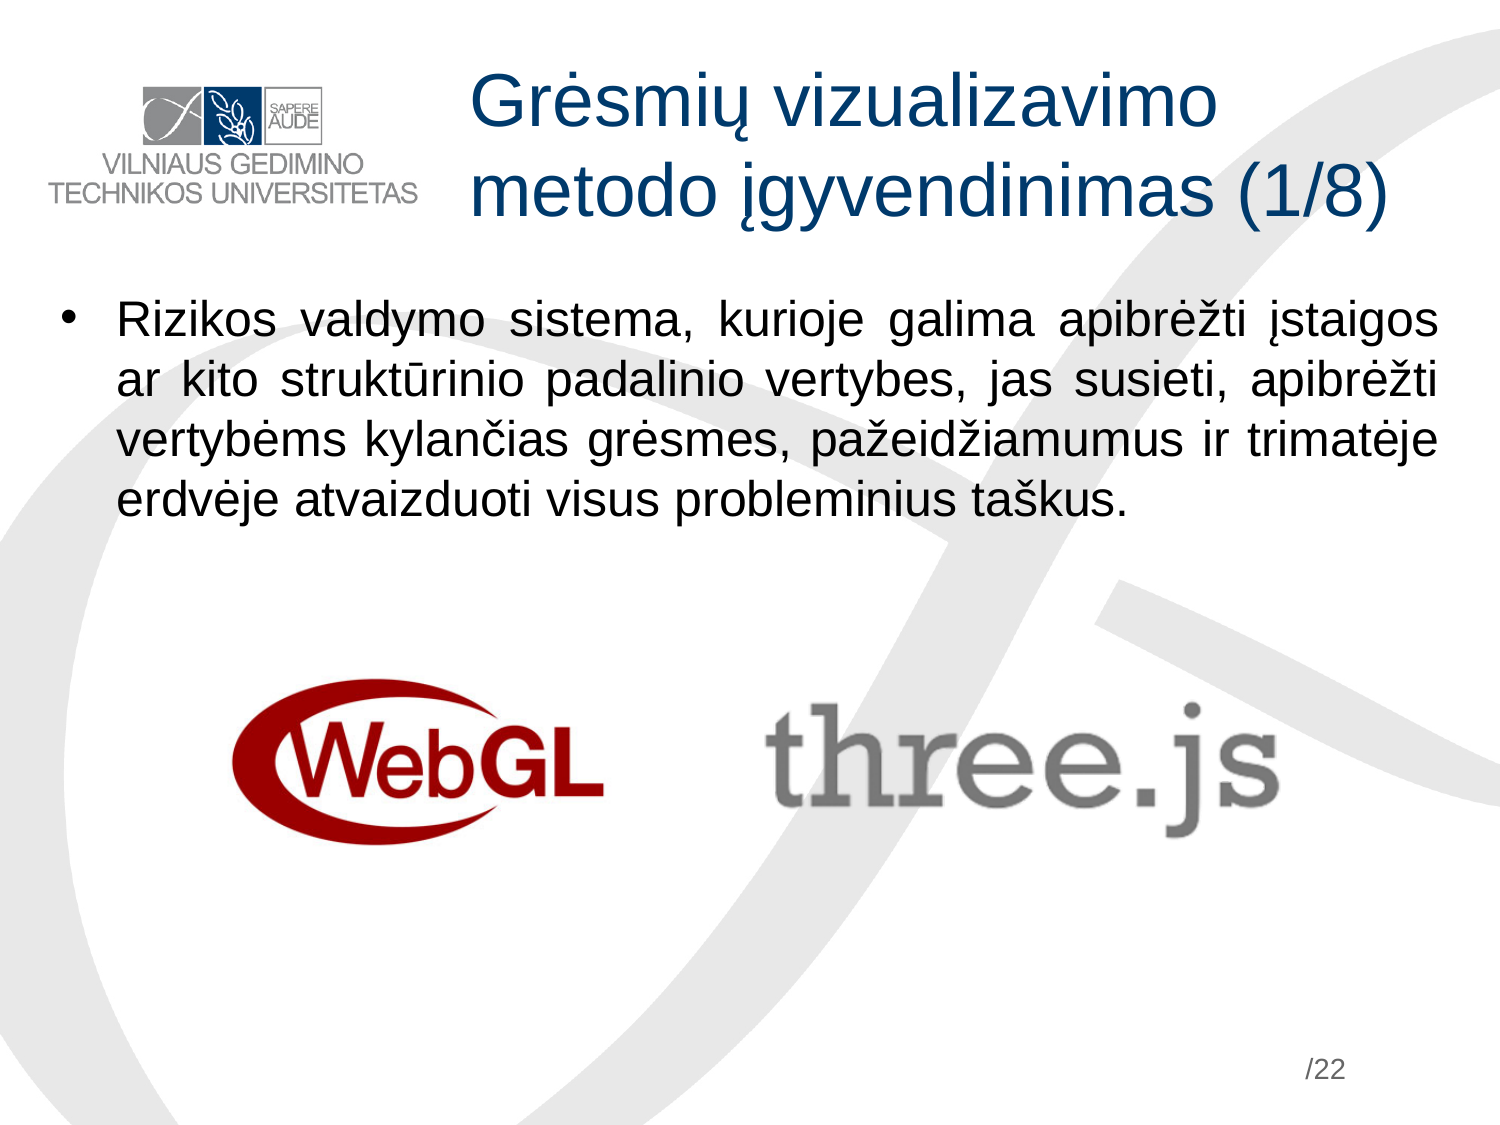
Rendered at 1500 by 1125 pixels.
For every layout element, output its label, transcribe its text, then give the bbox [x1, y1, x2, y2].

text_box Rizikos valdymo sistema, kurioje galima apibrėžti įstaigos ar kito struktūrinio padalinio vertybes, jas susieti, apibrėžti vertybėms kylančias grėsmes, pažeidžiamumus ir trimatėje erdvėje atvaizduoti visus probleminius taškus. [45, 278, 1455, 561]
text_box /22 [1290, 1042, 1447, 1103]
picture [0, 0, 1500, 1125]
text_box Grėsmių vizualizavimo metodo įgyvendinimas (1/8) [454, 19, 1500, 265]
